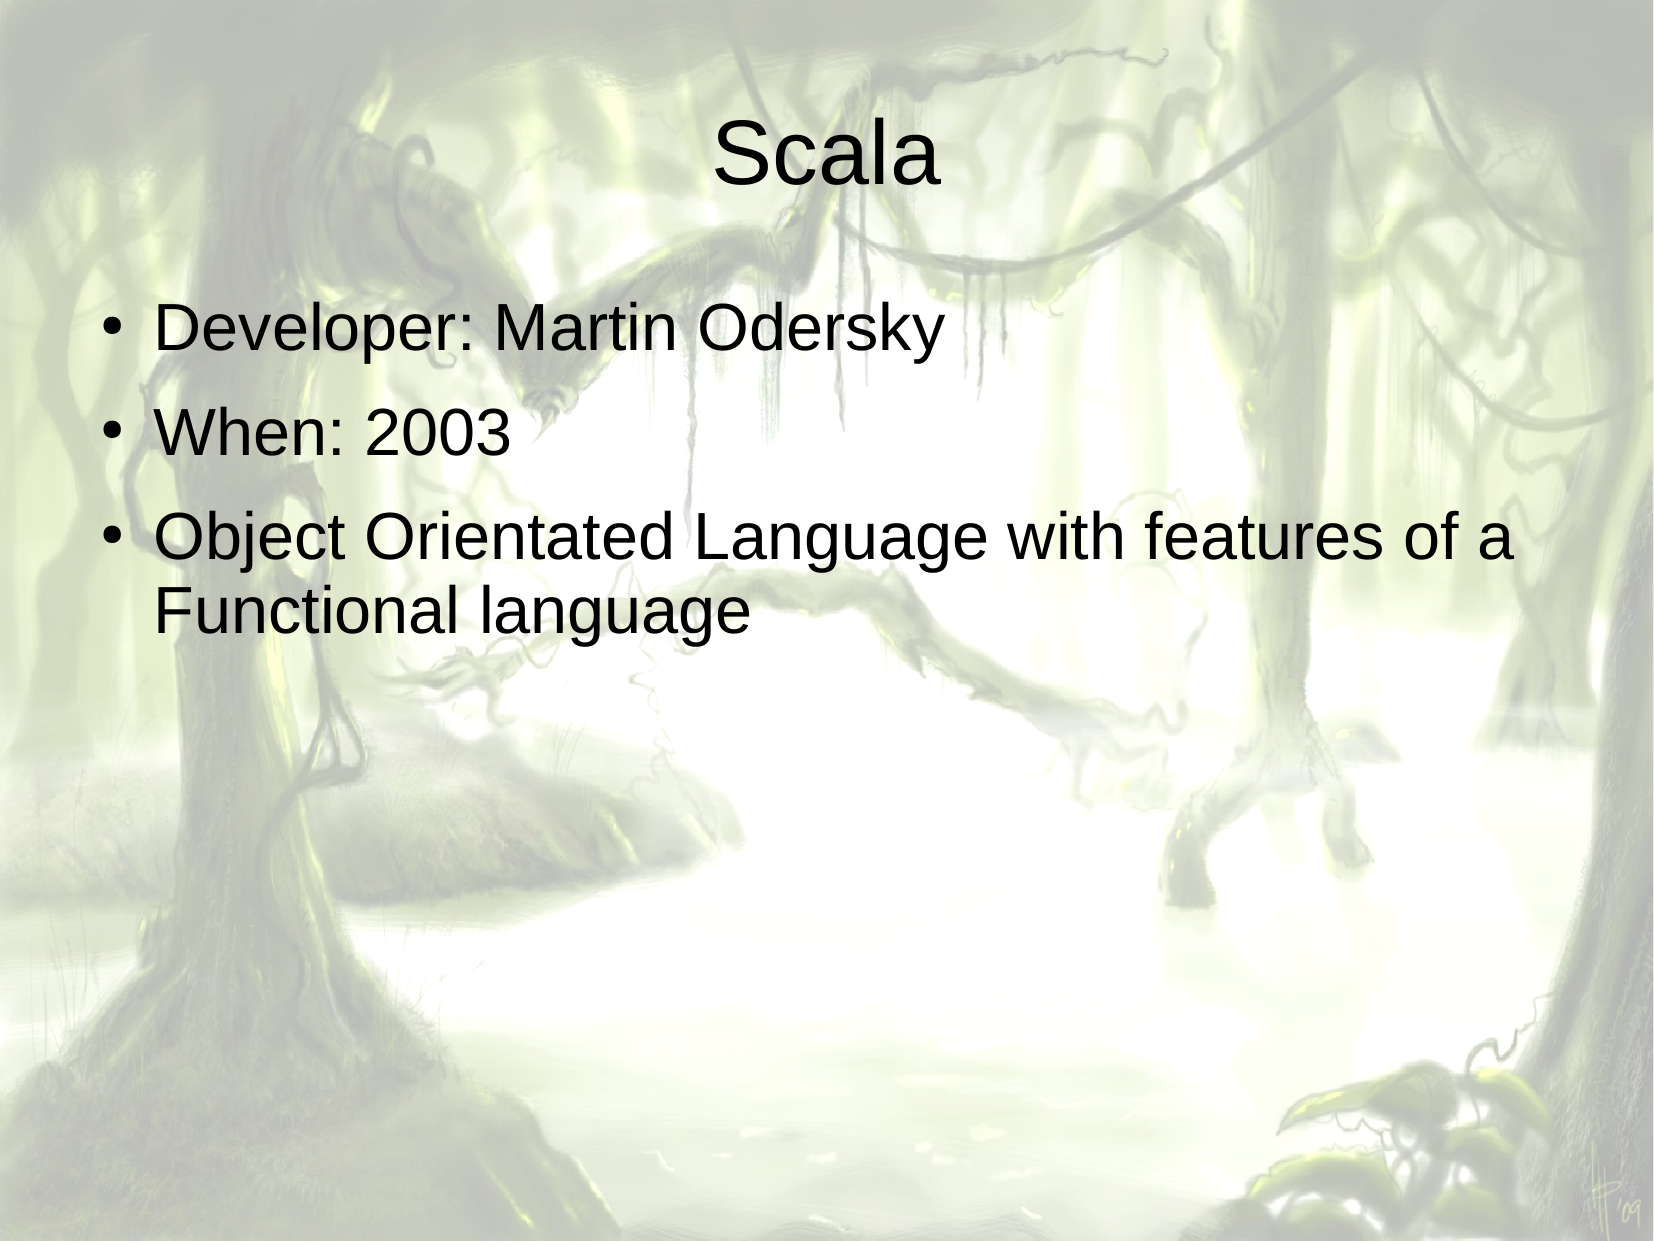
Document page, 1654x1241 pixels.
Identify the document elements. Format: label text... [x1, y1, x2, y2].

list Developer: Martin Odersky When: 2003 Object Orientated Language with features of a Functional language [82, 290, 1538, 1010]
title Scala [82, 49, 1571, 257]
